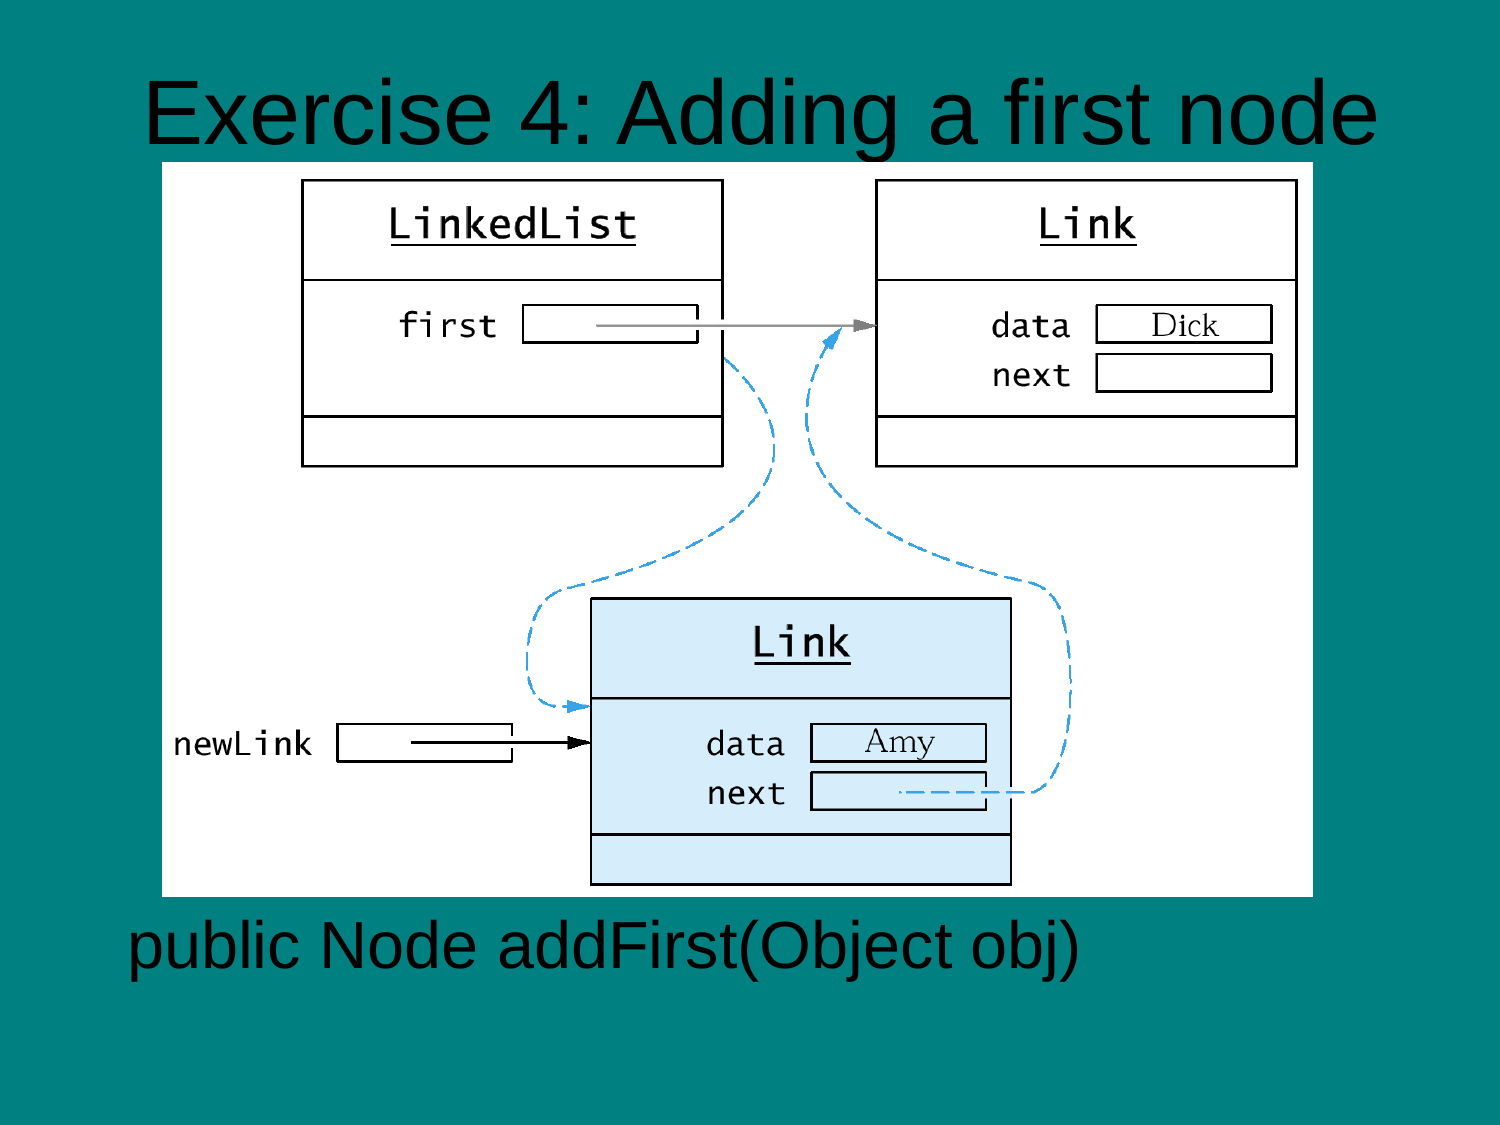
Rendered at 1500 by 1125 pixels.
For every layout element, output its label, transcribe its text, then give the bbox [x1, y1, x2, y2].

list public Node addFirst(Object obj) [112, 899, 1388, 1099]
picture [162, 162, 1313, 897]
title Exercise 4: Adding a first node [125, 48, 1401, 178]
